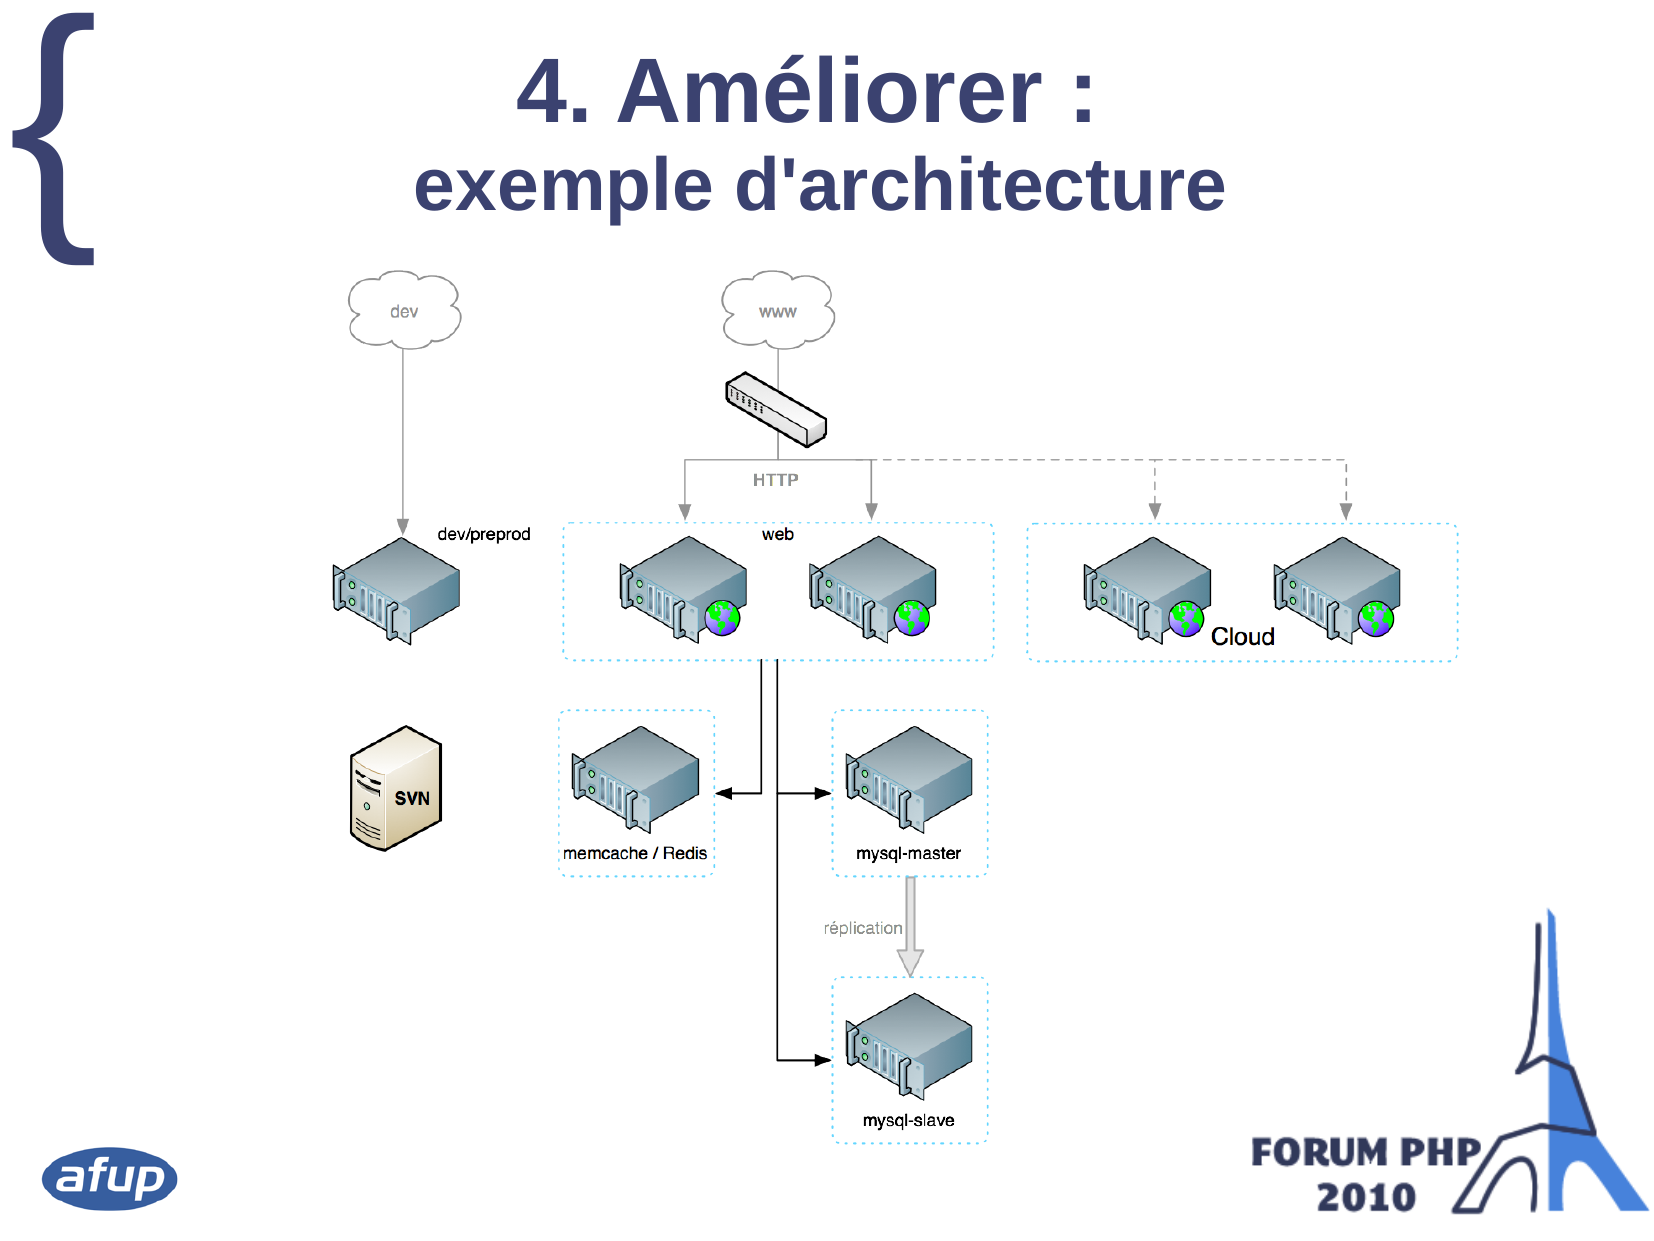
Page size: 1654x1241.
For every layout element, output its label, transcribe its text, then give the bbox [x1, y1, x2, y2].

picture [324, 265, 1650, 1241]
title 4. Améliorer : exemple d'architecture [76, 36, 1565, 229]
picture [41, 1146, 178, 1211]
